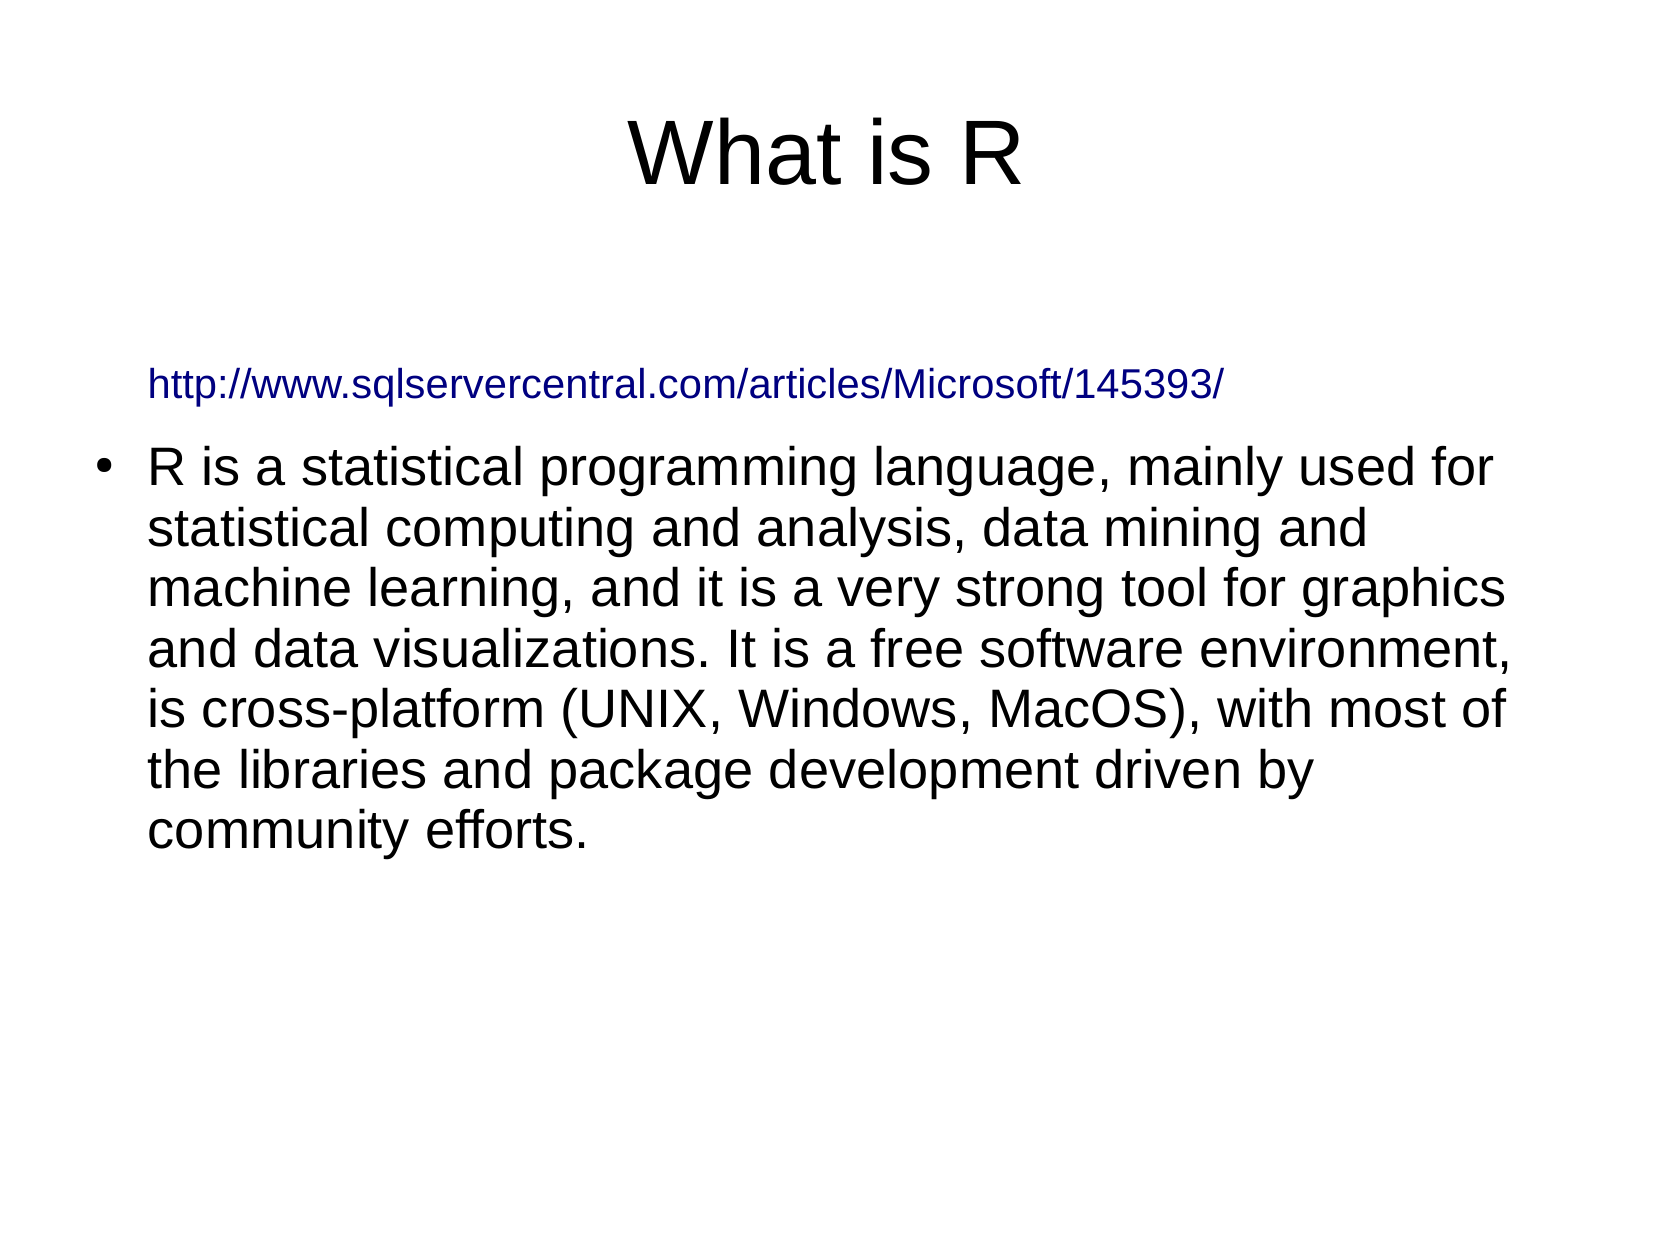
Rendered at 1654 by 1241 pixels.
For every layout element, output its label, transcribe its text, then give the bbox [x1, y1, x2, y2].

title What is R [82, 49, 1571, 257]
list http://www.sqlservercentral.com/articles/Microsoft/145393/ R is a statistical programming language, mainly used for statistical computing and analysis, data mining and machine learning, and it is a very strong tool for graphics and data visualizations. It is a free software environment, is cross-platform (UNIX, Windows, MacOS), with most of the libraries and package development driven by community efforts. [76, 284, 1565, 1004]
